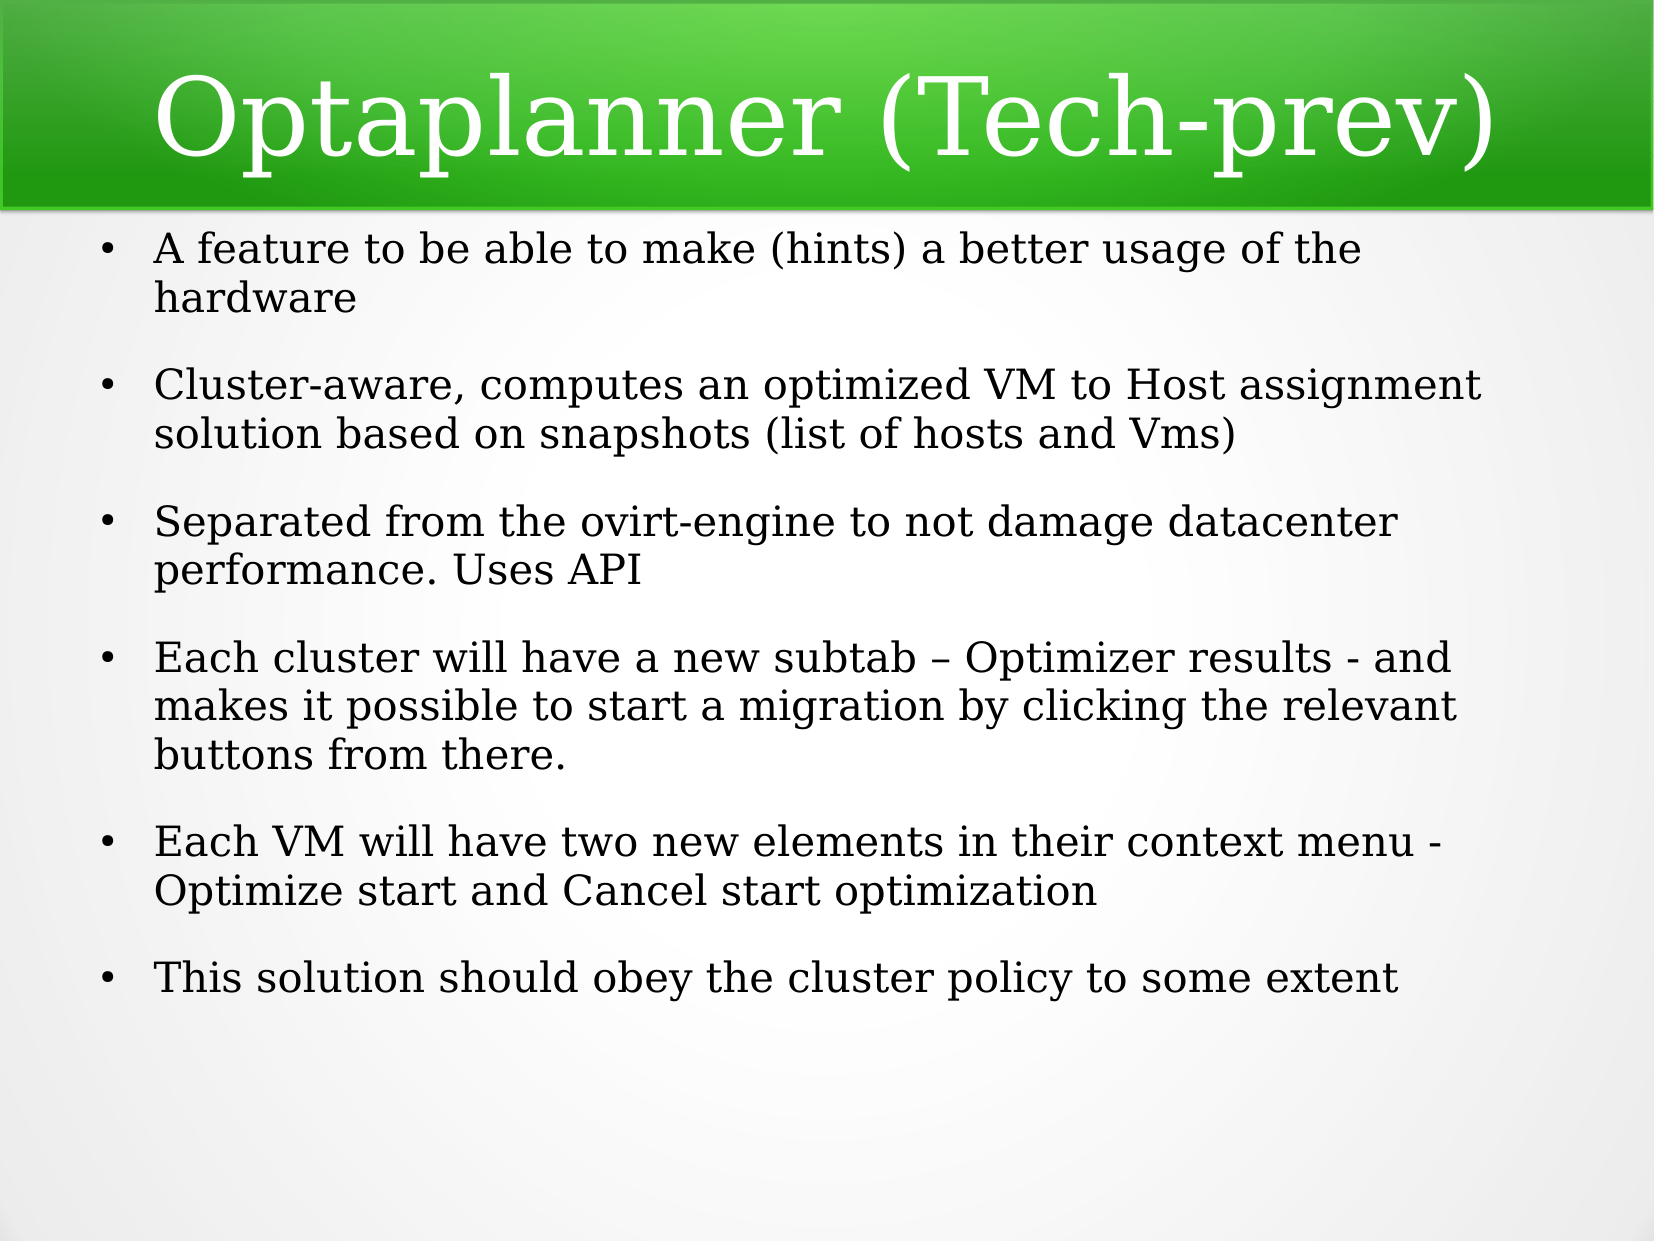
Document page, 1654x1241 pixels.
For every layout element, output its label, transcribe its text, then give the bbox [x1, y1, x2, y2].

list A feature to be able to make (hints) a better usage of the hardware Cluster-aware, computes an optimized VM to Host assignment solution based on snapshots (list of hosts and Vms) Separated from the ovirt-engine to not damage datacenter performance. Uses API Each cluster will have a new subtab – Optimizer results - and makes it possible to start a migration by clicking the relevant buttons from there. Each VM will have two new elements in their context menu - Optimize start and Cancel start optimization This solution should obey the cluster policy to some extent [82, 225, 1571, 1216]
title Optaplanner (Tech-prev) [82, 47, 1571, 189]
